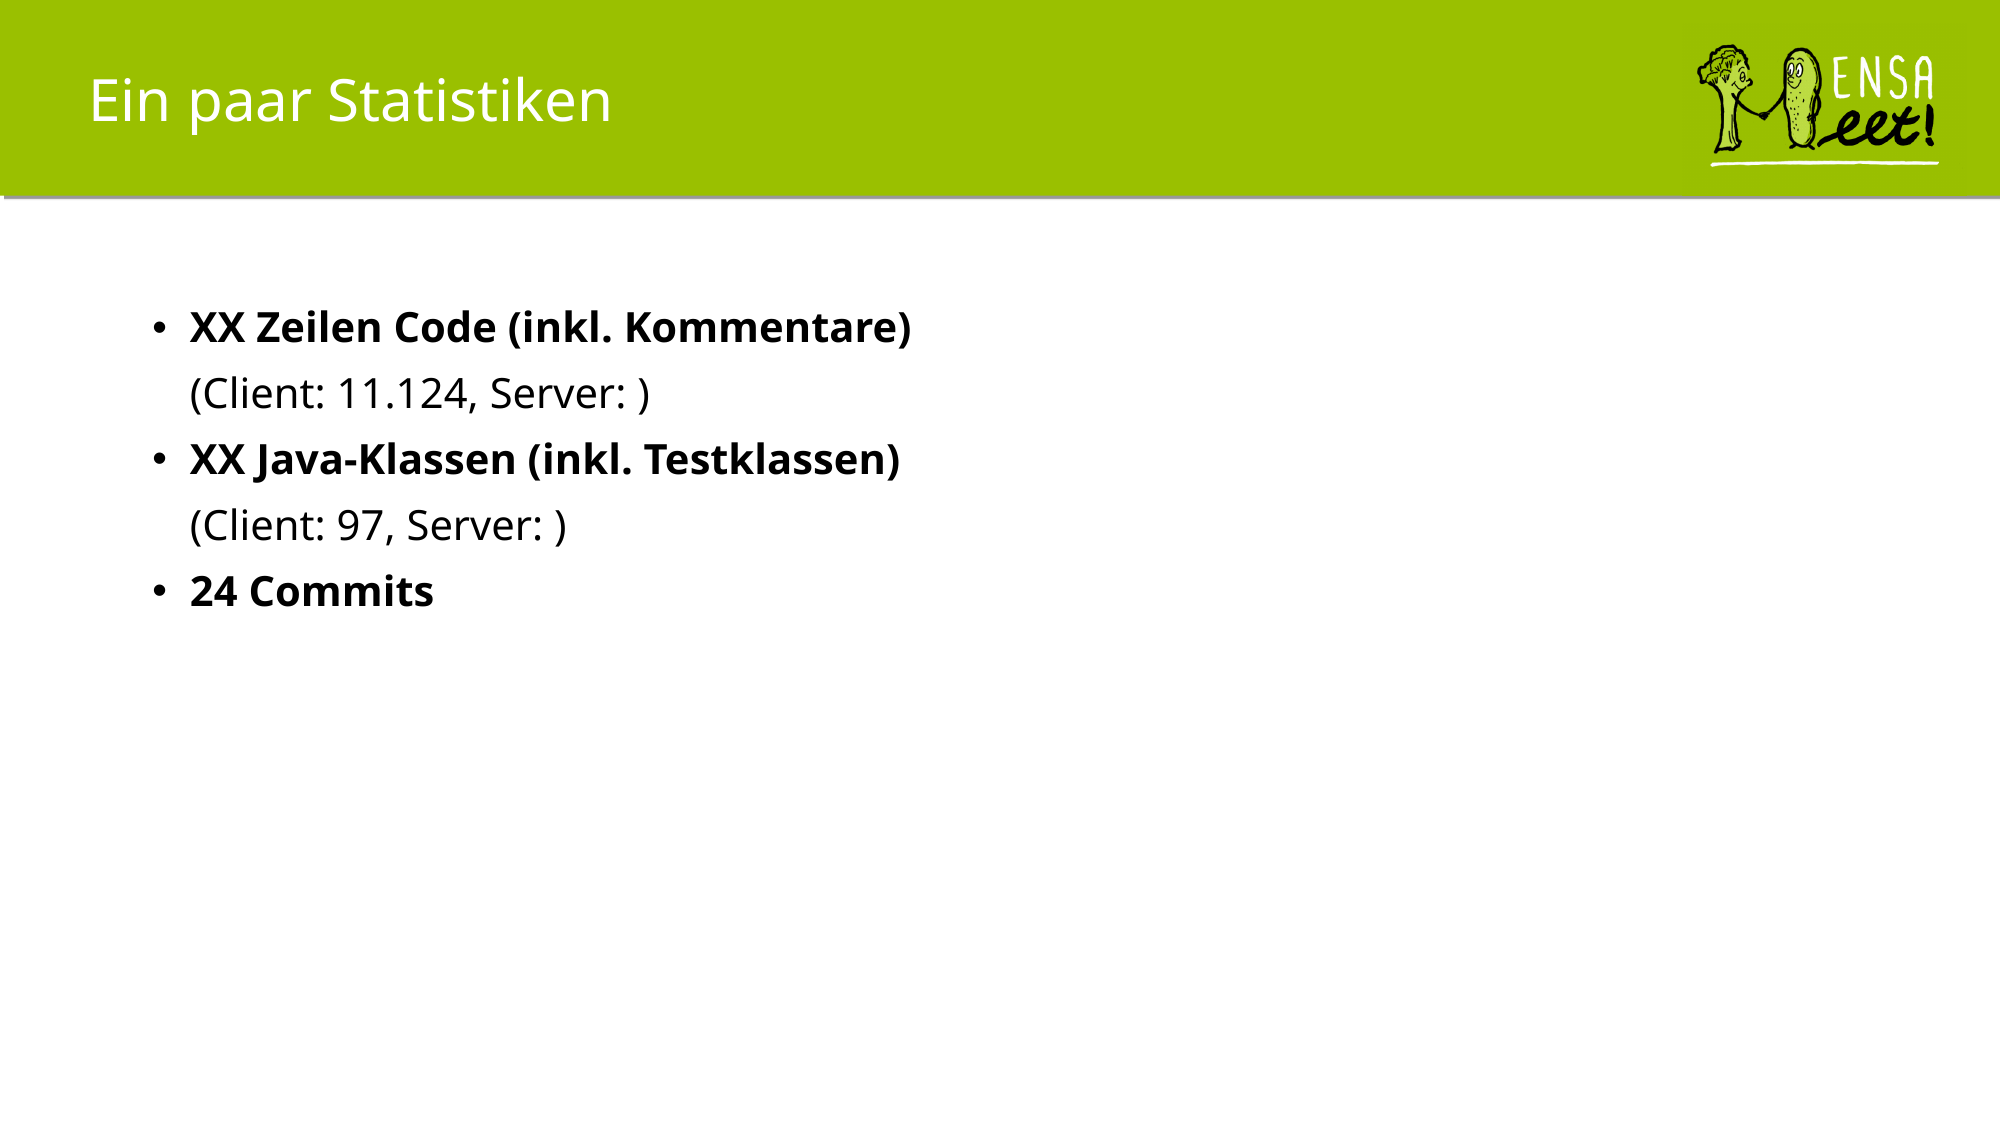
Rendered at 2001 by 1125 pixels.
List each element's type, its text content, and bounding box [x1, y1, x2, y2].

title Ein paar Statistiken [0, 0, 2000, 196]
list XX Zeilen Code (inkl. Kommentare) (Client: 11.124, Server: ) XX Java-Klassen (inkl. Testklassen) (Client: 97, Server: ) 24 Commits [137, 299, 1863, 1014]
picture [1682, 23, 1967, 196]
